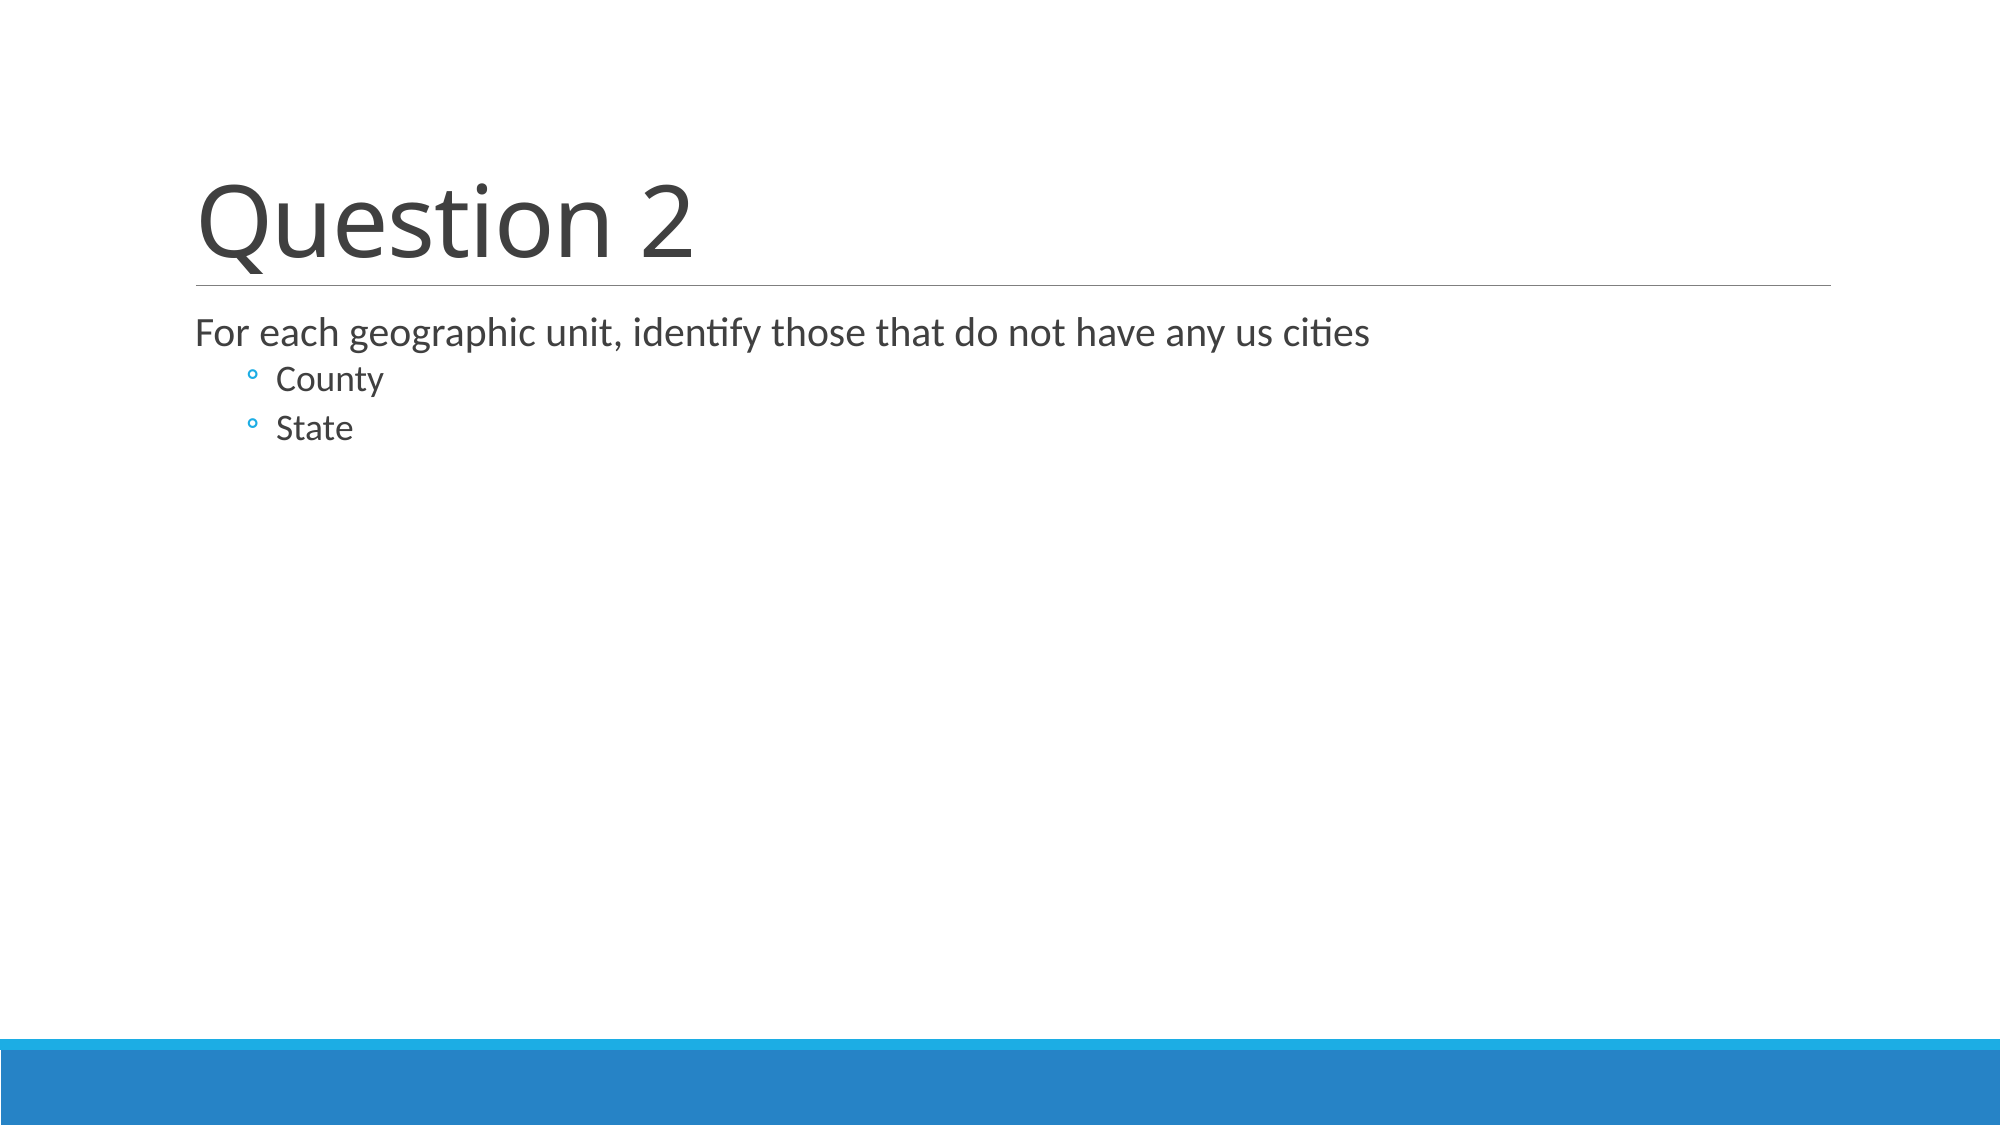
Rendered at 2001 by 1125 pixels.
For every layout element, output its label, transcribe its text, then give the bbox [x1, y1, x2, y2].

list For each geographic unit, identify those that do not have any us cities County State [180, 302, 1831, 963]
title Question 2 [180, 47, 1831, 286]
